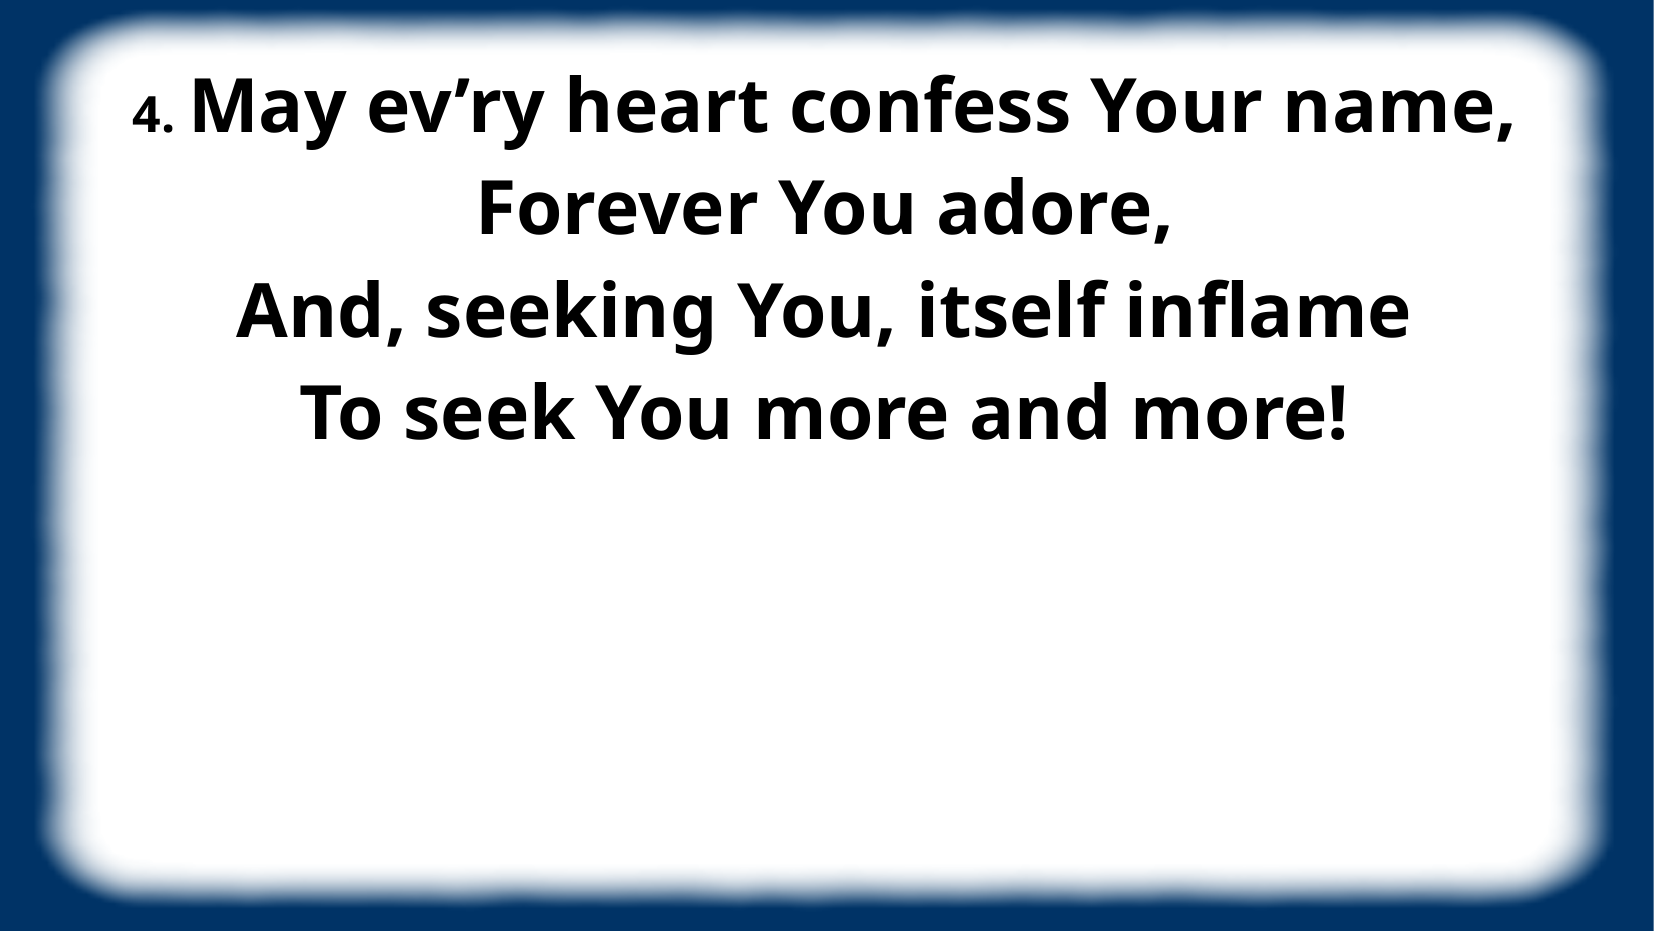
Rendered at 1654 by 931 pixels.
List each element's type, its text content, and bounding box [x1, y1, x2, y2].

picture [0, 0, 1654, 931]
text_box 4. May ev’ry heart confess Your name, Forever You adore, And, seeking You, itself inflame To seek You more and more! [105, 45, 1546, 460]
